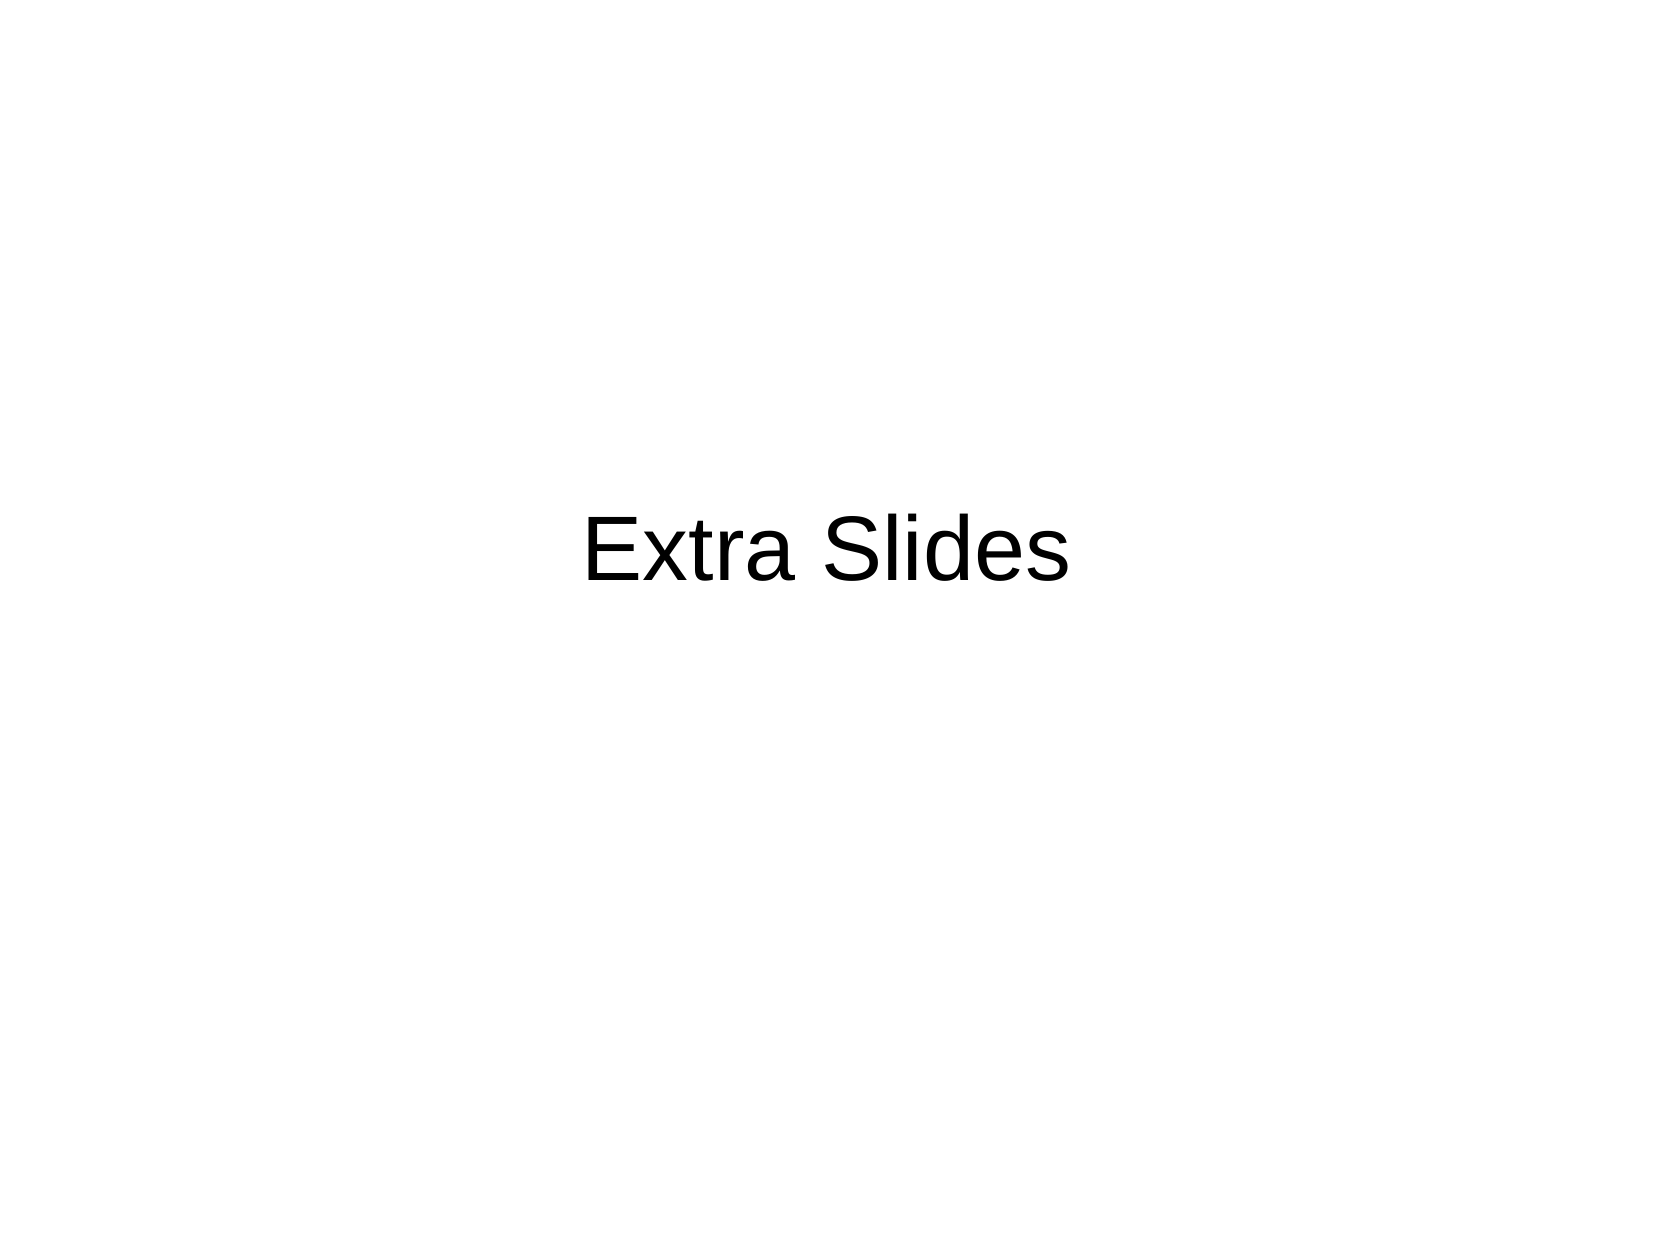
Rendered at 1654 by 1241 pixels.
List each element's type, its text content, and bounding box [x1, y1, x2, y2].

title Extra Slides [82, 445, 1571, 653]
